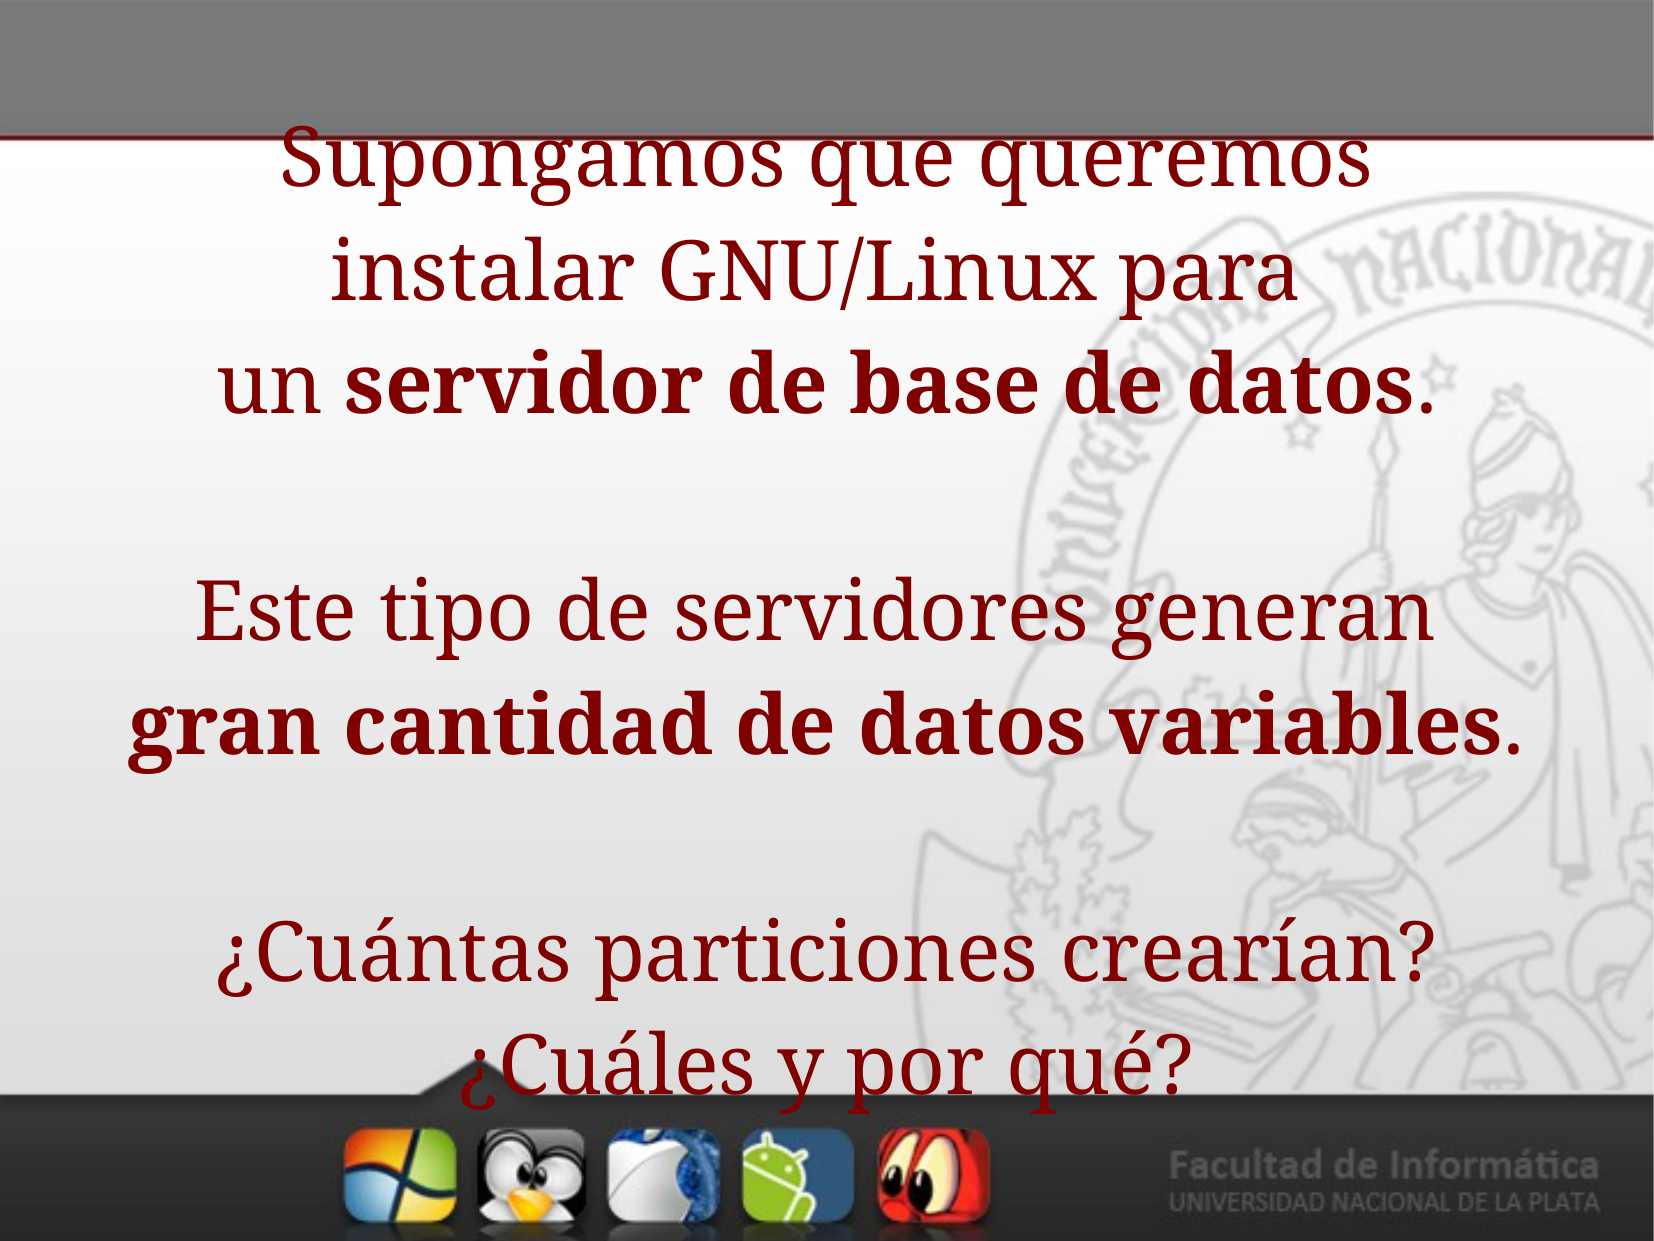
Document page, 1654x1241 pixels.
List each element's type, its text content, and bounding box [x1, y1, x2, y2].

subtitle Supongamos que queremos instalar GNU/Linux para un servidor de base de datos. Este tipo de servidores generan gran cantidad de datos variables. ¿Cuántas particiones crearían? ¿Cuáles y por qué? [82, 153, 1571, 1063]
picture [0, 0, 1654, 1241]
